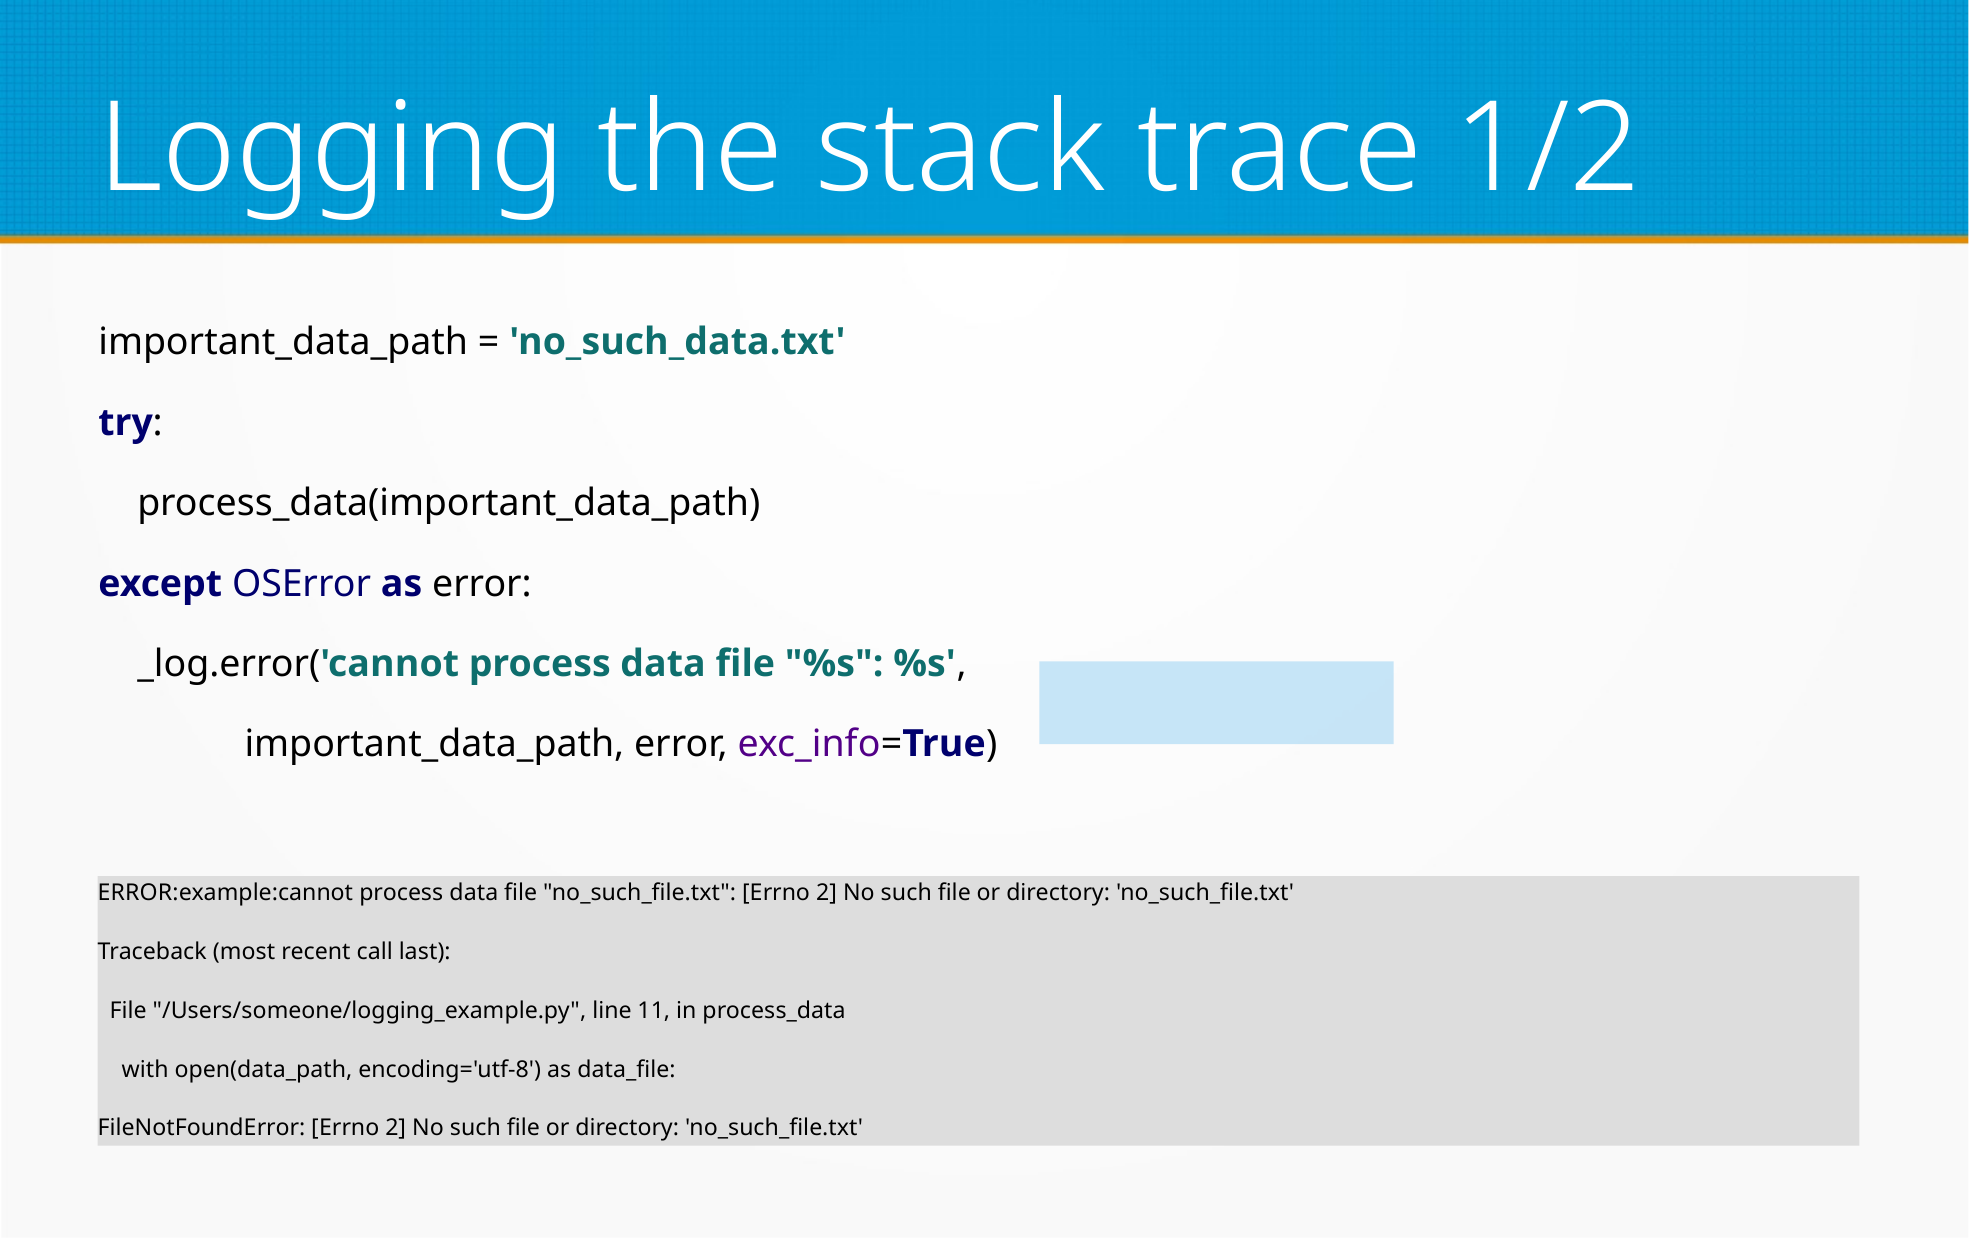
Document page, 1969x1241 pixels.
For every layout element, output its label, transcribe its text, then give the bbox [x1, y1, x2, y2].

picture [0, 233, 1969, 1241]
list ERROR:example:cannot process data file "no_such_file.txt": [Errno 2] No such file or directory: 'no_such_file.txt' Traceback (most recent call last): File "/Users/someone/logging_example.py", line 11, in process_data with open(data_path, encoding='utf-8') as data_file: FileNotFoundError: [Errno 2] No such file or directory: 'no_such_file.txt' [97, 876, 1860, 1146]
text_box [1039, 661, 1394, 745]
list important_data_path = 'no_such_data.txt' try: process_data(important_data_path) except OSError as error: _log.error('cannot process data file "%s": %s', important_data_path, error, exc_info=True) [98, 315, 1861, 792]
title Logging the stack trace 1/2 [98, 19, 1870, 227]
